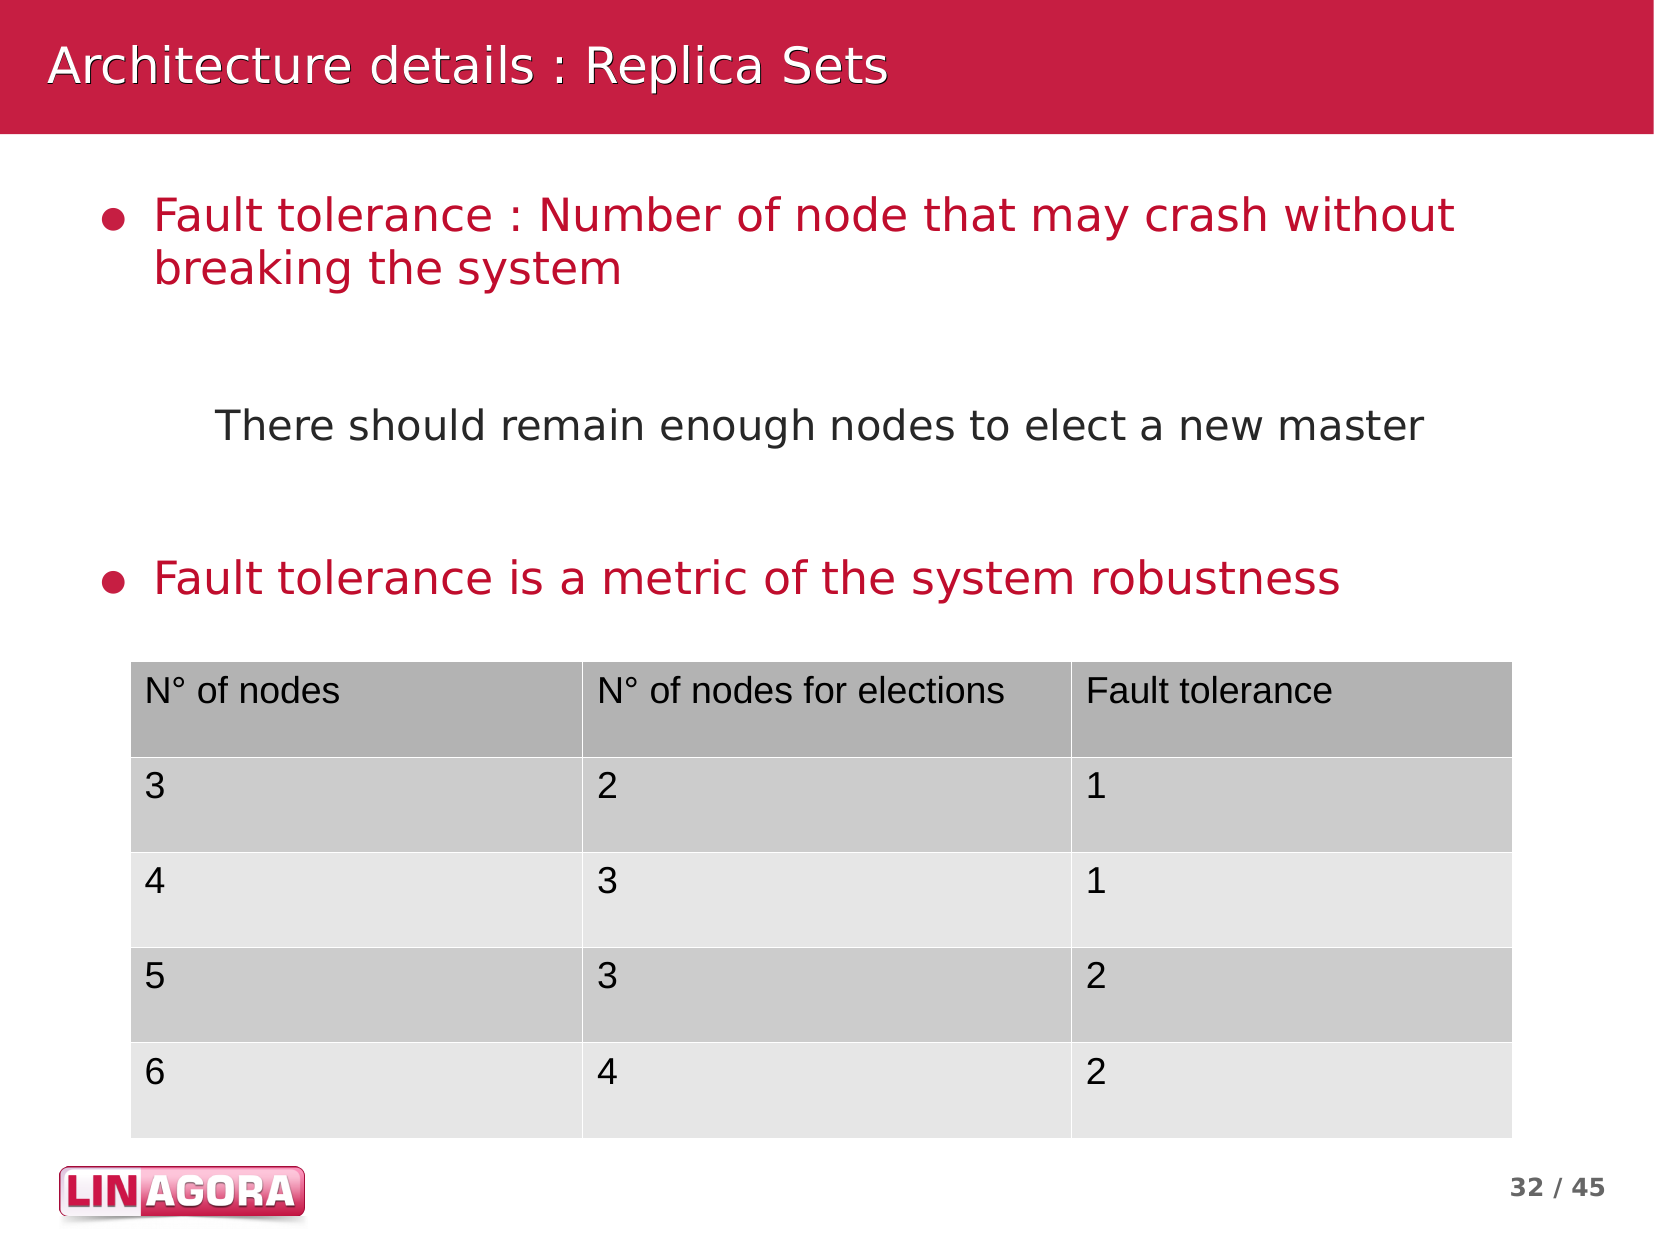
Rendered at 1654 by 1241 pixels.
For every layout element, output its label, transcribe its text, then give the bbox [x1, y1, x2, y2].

table_header N° of nodes [131, 662, 582, 757]
table_cell 4 [131, 853, 582, 947]
title Architecture details : Replica Sets [47, 7, 1624, 126]
table_cell 2 [1072, 1043, 1512, 1138]
table_cell 1 [1072, 853, 1512, 947]
table_cell 2 [1072, 948, 1512, 1042]
table_cell 2 [583, 758, 1071, 852]
picture [59, 1166, 308, 1229]
table_header N° of nodes for elections [583, 662, 1071, 757]
table_cell 3 [583, 853, 1071, 947]
table_cell 4 [583, 1043, 1071, 1138]
table_cell 6 [131, 1043, 582, 1138]
table_cell 3 [131, 758, 582, 852]
table_header Fault tolerance [1072, 662, 1512, 757]
table_cell 5 [131, 948, 582, 1042]
list Fault tolerance : Number of node that may crash without breaking the system There should remain enough nodes to elect a new master Fault tolerance is a metric of the system robustness [82, 188, 1571, 934]
table_cell 1 [1072, 758, 1512, 852]
table_cell 3 [583, 948, 1071, 1042]
